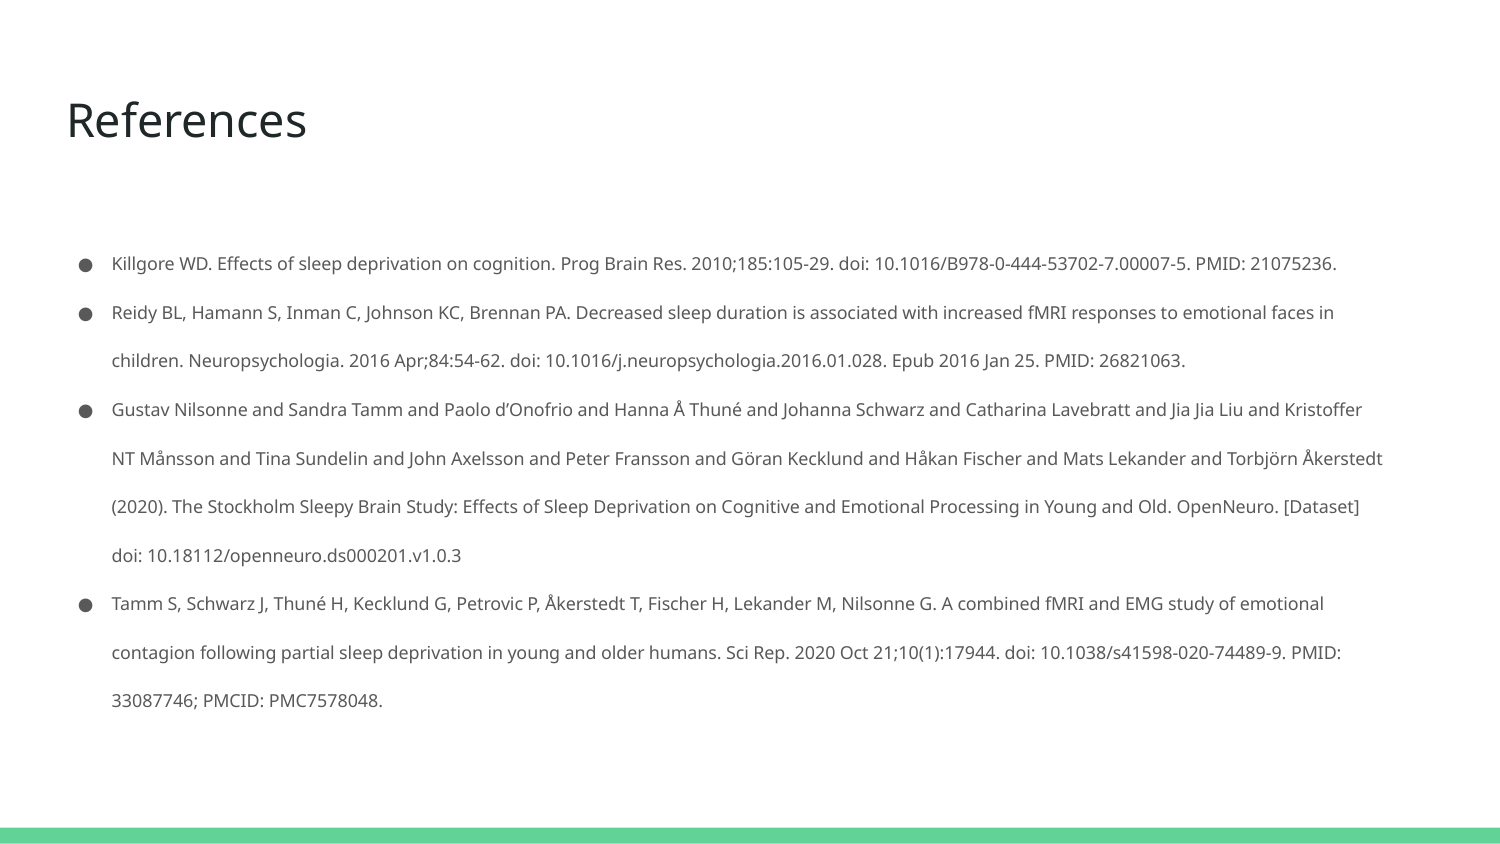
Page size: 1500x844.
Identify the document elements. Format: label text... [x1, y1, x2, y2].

title References [51, 72, 1449, 167]
text_box Killgore WD. Effects of sleep deprivation on cognition. Prog Brain Res. 2010;185:105-29. doi: 10.1016/B978-0-444-53702-7.00007-5. PMID: 21075236. Reidy BL, Hamann S, Inman C, Johnson KC, Brennan PA. Decreased sleep duration is associated with increased fMRI responses to emotional faces in children. Neuropsychologia. 2016 Apr;84:54-62. doi: 10.1016/j.neuropsychologia.2016.01.028. Epub 2016 Jan 25. PMID: 26821063. Gustav Nilsonne and Sandra Tamm and Paolo d’Onofrio and Hanna Å Thuné and Johanna Schwarz and Catharina Lavebratt and Jia Jia Liu and Kristoffer NT Månsson and Tina Sundelin and John Axelsson and Peter Fransson and Göran Kecklund and Håkan Fischer and Mats Lekander and Torbjörn Åkerstedt (2020). The Stockholm Sleepy Brain Study: Effects of Sleep Deprivation on Cognitive and Emotional Processing in Young and Old. OpenNeuro. [Dataset] doi: 10.18112/openneuro.ds000201.v1.0.3 Tamm S, Schwarz J, Thuné H, Kecklund G, Petrovic P, Åkerstedt T, Fischer H, Lekander M, Nilsonne G. A combined fMRI and EMG study of emotional contagion following partial sleep deprivation in young and older humans. Sci Rep. 2020 Oct 21;10(1):17944. doi: 10.1038/s41598-020-74489-9. PMID: 33087746; PMCID: PMC7578048. [47, 212, 1406, 737]
